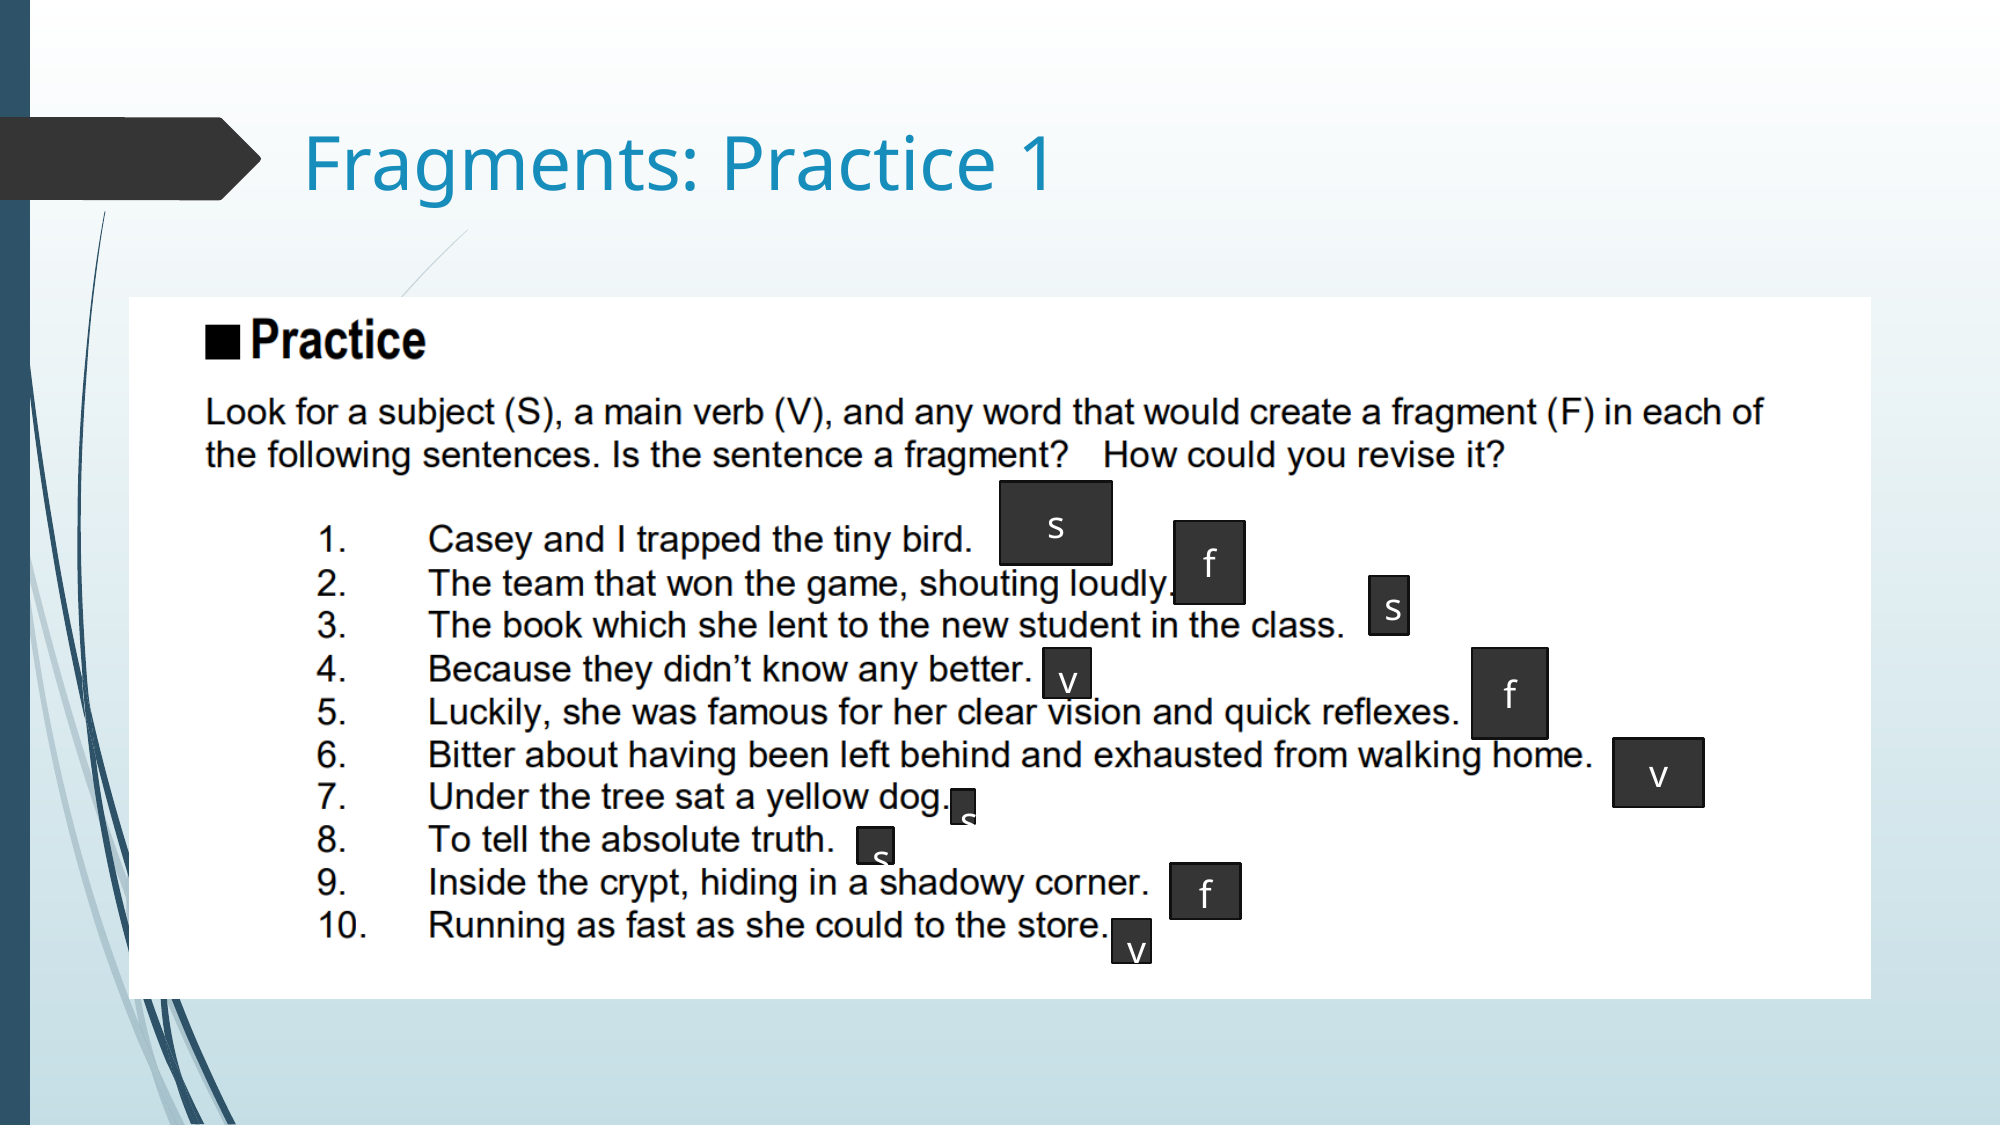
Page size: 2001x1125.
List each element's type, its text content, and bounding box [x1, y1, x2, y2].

text_box s [1000, 482, 1112, 564]
text_box s [1369, 576, 1408, 635]
text_box s [857, 827, 894, 864]
text_box v [1112, 919, 1151, 963]
text_box s [951, 790, 975, 824]
text_box f [1171, 864, 1240, 919]
text_box v [1044, 648, 1091, 698]
text_box f [1472, 648, 1548, 738]
text_box f [1175, 521, 1244, 604]
text_box s [965, 816, 975, 824]
text_box v [1614, 738, 1704, 807]
picture [129, 297, 1871, 1000]
title Fragments: Practice 1 [287, 108, 1750, 297]
